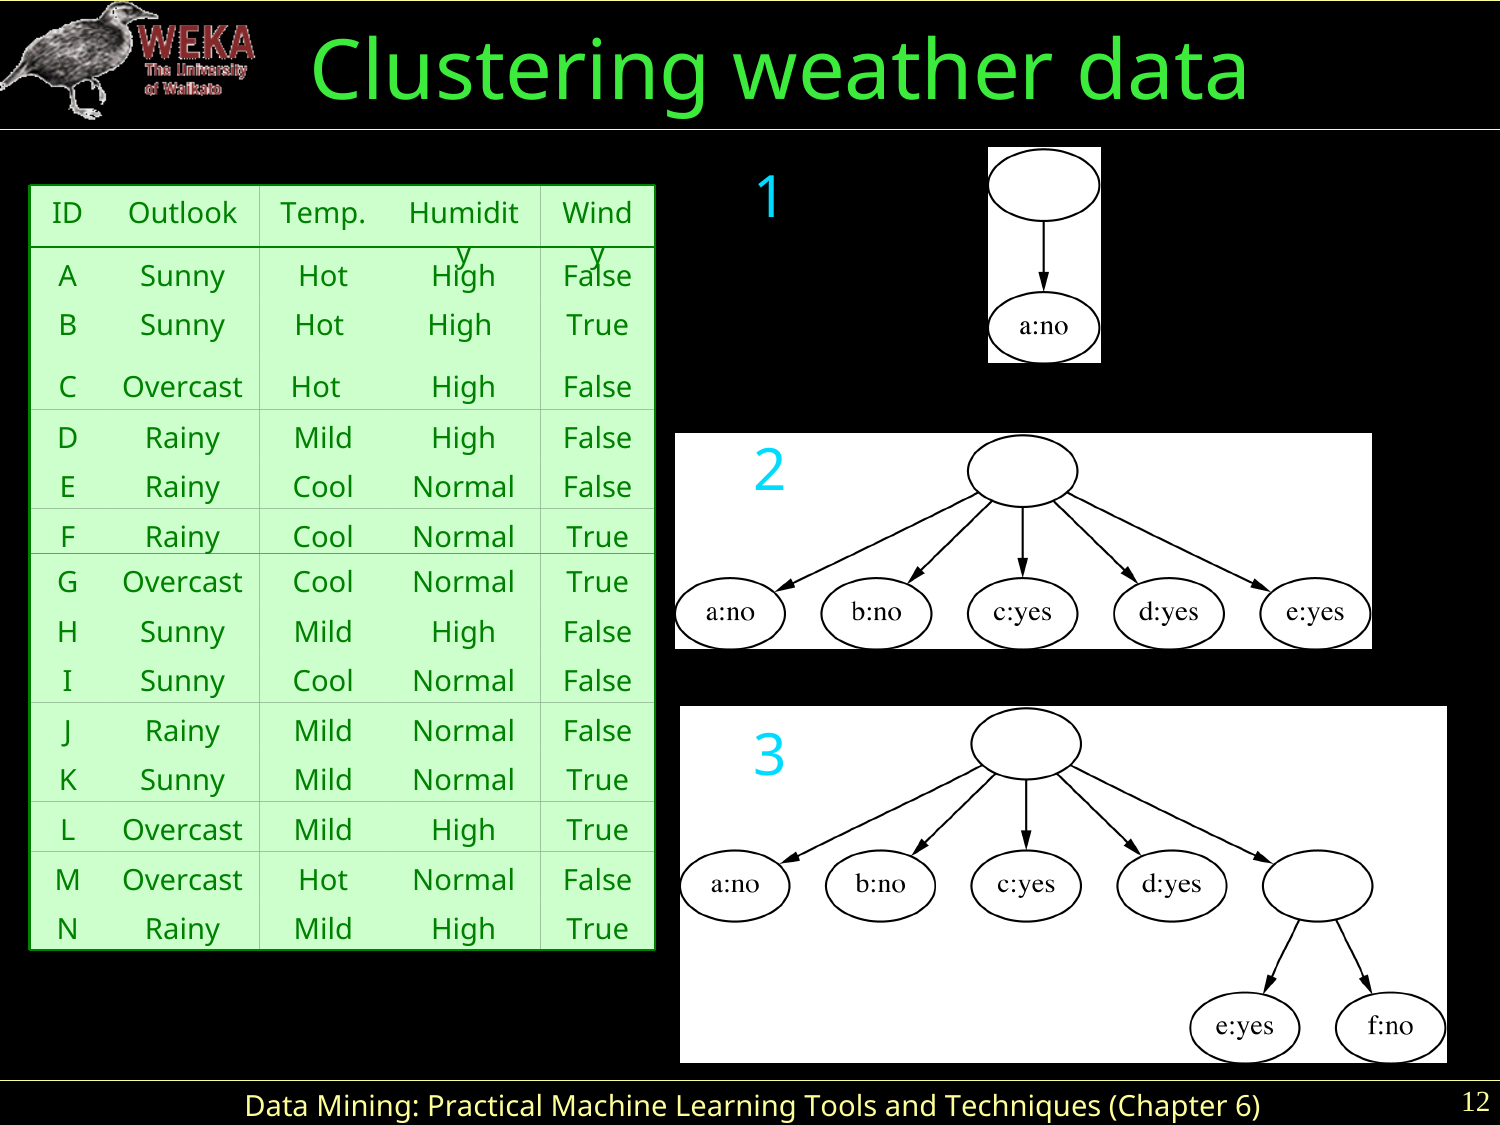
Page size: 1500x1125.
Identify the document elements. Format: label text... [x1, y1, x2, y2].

text_box True [541, 509, 654, 554]
text_box Mild [260, 410, 388, 459]
text_box Outlook [106, 186, 260, 246]
text_box True [541, 902, 654, 949]
text_box Normal [388, 459, 541, 509]
text_box Sunny [106, 604, 260, 653]
text_box Hot [260, 359, 388, 410]
title Clustering weather data [295, 0, 1500, 148]
text_box Mild [260, 902, 388, 949]
text_box Overcast [106, 554, 260, 604]
text_box High [388, 902, 541, 949]
text_box Rainy [106, 410, 260, 459]
text_box False [541, 248, 654, 297]
text_box 3 [731, 706, 809, 781]
text_box False [541, 359, 654, 410]
text_box False [593, 248, 602, 261]
text_box High [388, 802, 541, 852]
list 1 [731, 147, 809, 234]
text_box Normal [388, 852, 541, 902]
text_box Mild [260, 802, 388, 852]
text_box Normal [388, 703, 541, 752]
text_box Rainy [106, 902, 260, 949]
text_box 2 [731, 420, 809, 496]
picture [675, 433, 1372, 649]
text_box Sunny [106, 297, 260, 359]
text_box D [31, 410, 106, 459]
text_box ID [31, 186, 106, 246]
text_box False [541, 459, 654, 509]
text_box Mild [260, 604, 388, 653]
text_box High [388, 359, 541, 410]
text_box Cool [260, 509, 388, 554]
text_box True [541, 802, 654, 852]
text_box M [31, 852, 106, 902]
text_box High [459, 248, 468, 261]
text_box Hot [260, 297, 388, 359]
text_box G [31, 554, 106, 604]
text_box A [31, 248, 106, 297]
text_box Humidity [388, 186, 541, 246]
text_box Normal [388, 554, 541, 604]
text_box Normal [388, 752, 541, 802]
text_box Overcast [106, 852, 260, 902]
text_box Windy [541, 186, 654, 246]
text_box Cool [260, 653, 388, 703]
text_box B [31, 297, 106, 359]
text_box True [541, 752, 654, 802]
text_box True [541, 297, 654, 359]
text_box Normal [388, 653, 541, 703]
text_box I [31, 653, 106, 703]
text_box H [31, 604, 106, 653]
text_box Rainy [106, 509, 260, 554]
text_box False [541, 410, 654, 459]
text_box Mild [260, 703, 388, 752]
text_box F [31, 509, 106, 554]
picture [988, 147, 1101, 363]
text_box Hot [260, 248, 388, 297]
text_box K [31, 752, 106, 802]
text_box E [31, 459, 106, 509]
text_box Normal [388, 509, 541, 554]
text_box Overcast [106, 802, 260, 852]
text_box High [388, 297, 541, 359]
text_box High [388, 604, 541, 653]
text_box High [388, 410, 541, 459]
text_box L [31, 802, 106, 852]
text_box True [541, 554, 654, 604]
text_box Sunny [106, 752, 260, 802]
picture [0, 1, 266, 129]
text_box Sunny [106, 653, 260, 703]
text_box J [31, 703, 106, 752]
text_box False [541, 653, 654, 703]
text_box Sunny [106, 248, 260, 297]
text_box Cool [260, 554, 388, 604]
text_box False [541, 604, 654, 653]
text_box Rainy [106, 703, 260, 752]
text_box Cool [260, 459, 388, 509]
text_box High [388, 248, 541, 297]
picture [680, 706, 1447, 1063]
text_box False [541, 703, 654, 752]
text_box N [31, 902, 106, 949]
text_box Hot [260, 852, 388, 902]
text_box C [31, 359, 106, 410]
text_box Temp. [260, 186, 388, 246]
text_box False [541, 852, 654, 902]
text_box Overcast [106, 359, 260, 410]
text_box Mild [260, 752, 388, 802]
text_box Rainy [106, 459, 260, 509]
